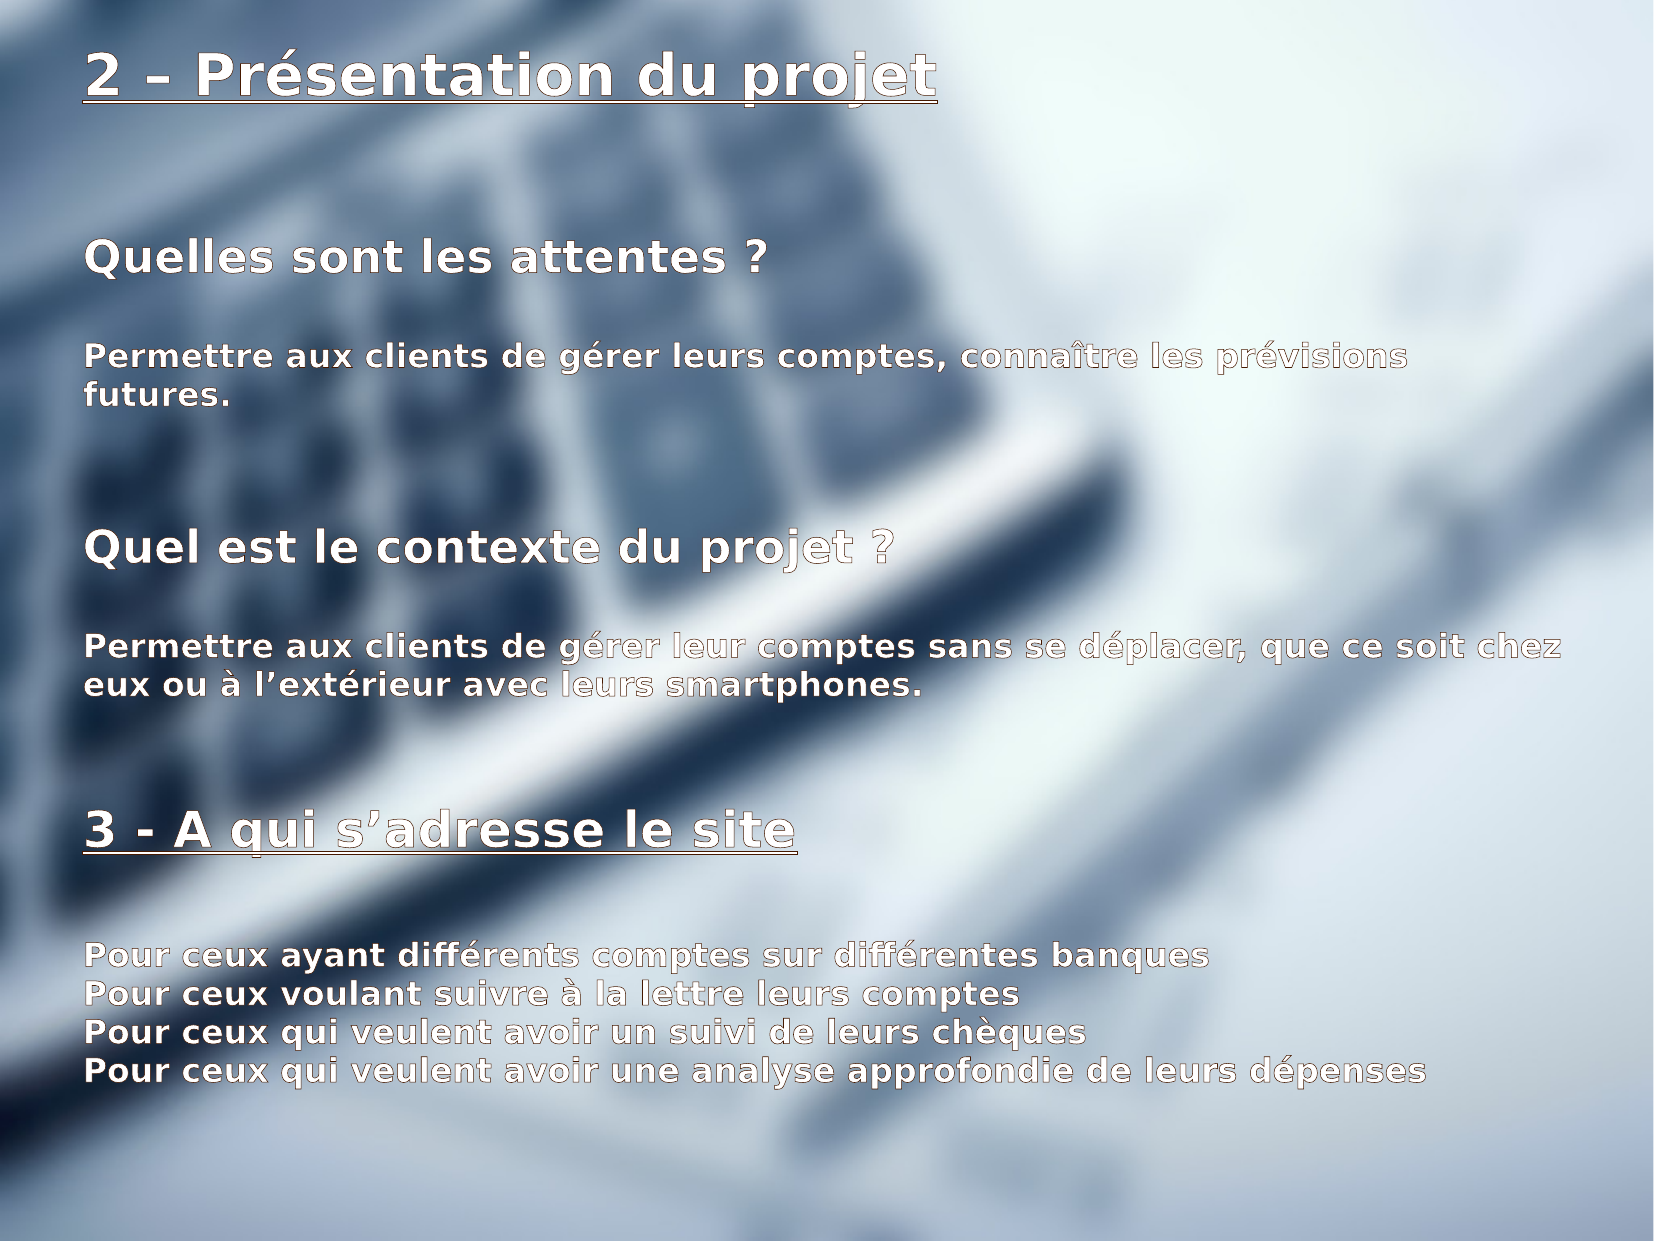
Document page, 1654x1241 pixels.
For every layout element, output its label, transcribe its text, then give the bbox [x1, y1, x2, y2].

subtitle 2 – Présentation du projet Quelles sont les attentes ? Permettre aux clients de gérer leurs comptes, connaître les prévisions futures. Quel est le contexte du projet ? Permettre aux clients de gérer leur comptes sans se déplacer, que ce soit chez eux ou à l’extérieur avec leurs smartphones. 3 - A qui s’adresse le site Pour ceux ayant différents comptes sur différentes banques Pour ceux voulant suivre à la lettre leurs comptes Pour ceux qui veulent avoir un suivi de leurs chèques Pour ceux qui veulent avoir une analyse approfondie de leurs dépenses [82, 41, 1571, 1241]
picture [0, 0, 1654, 1241]
